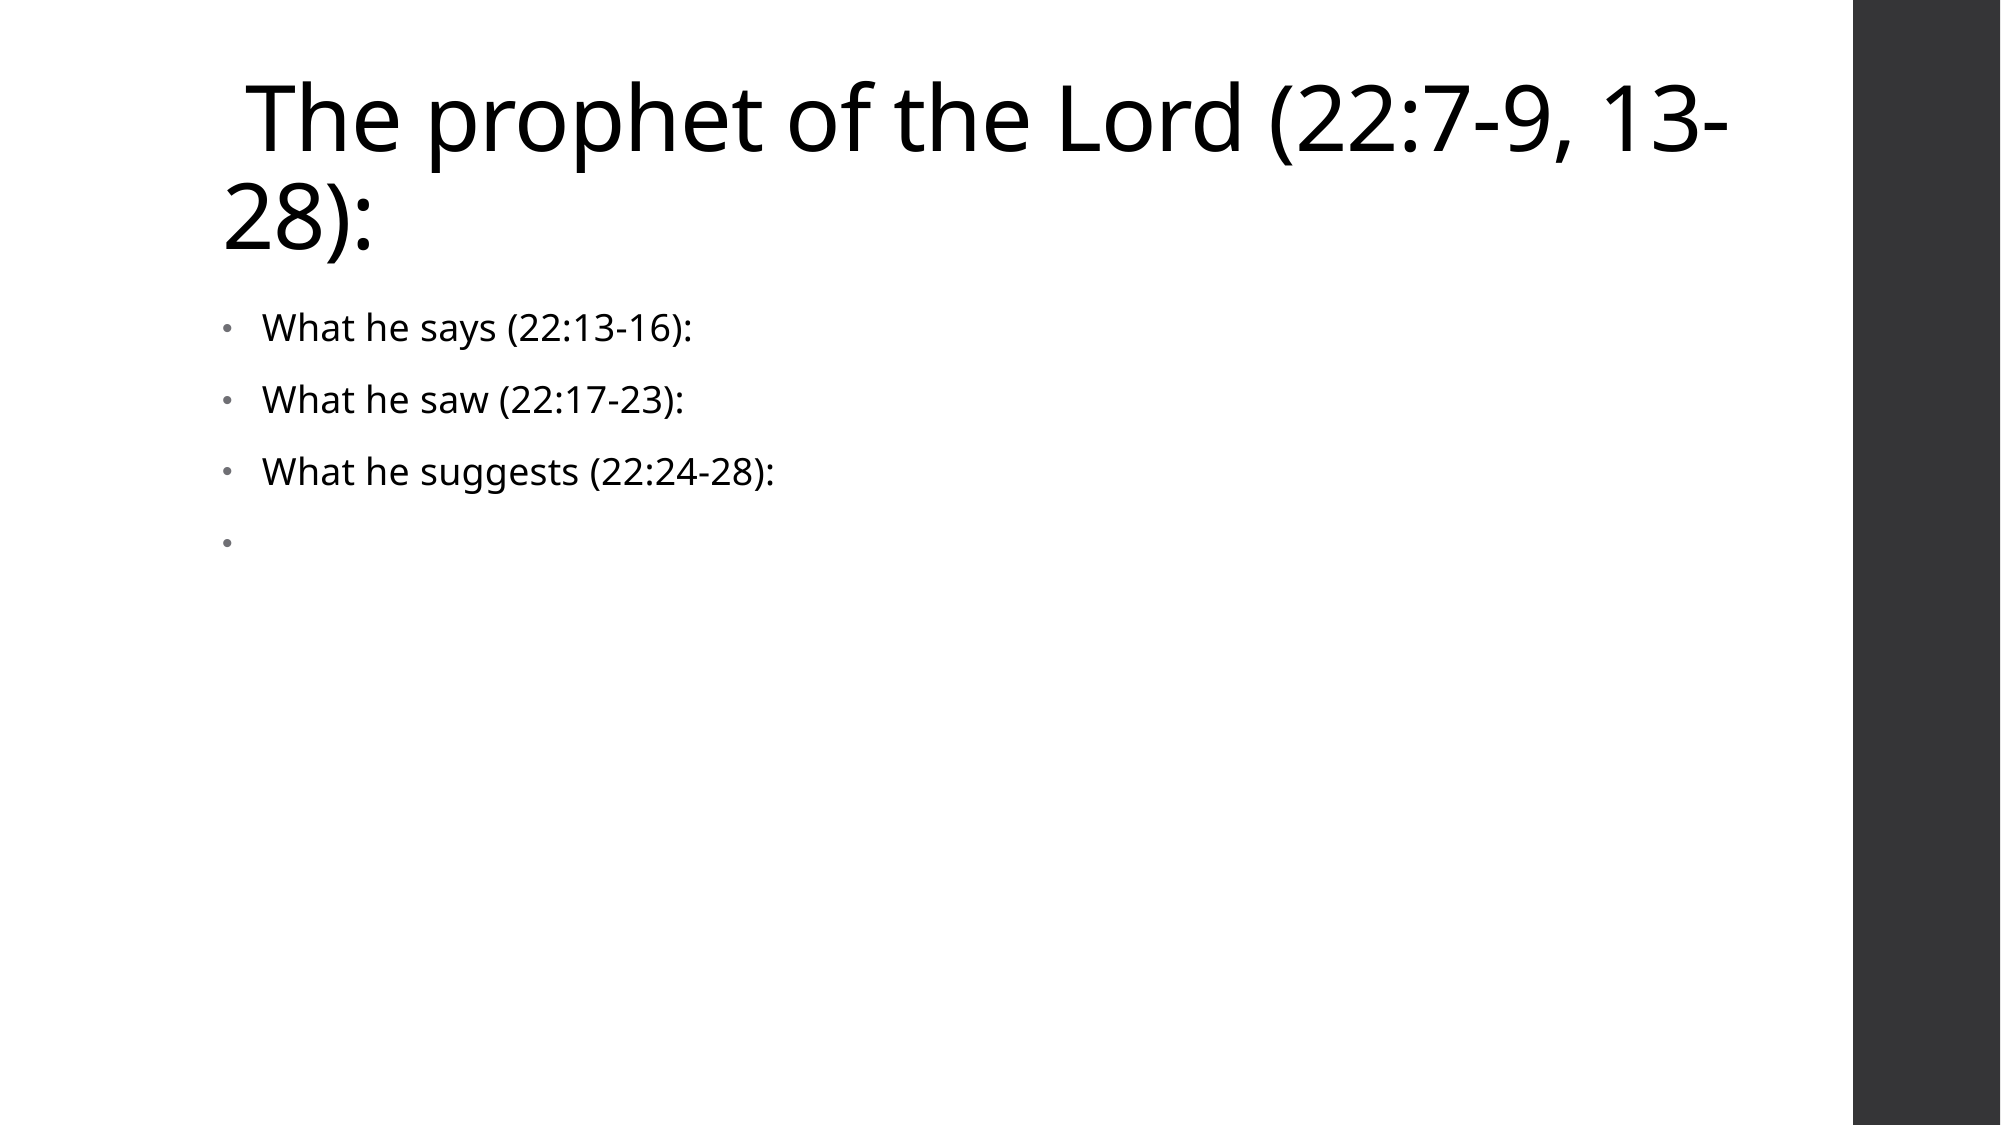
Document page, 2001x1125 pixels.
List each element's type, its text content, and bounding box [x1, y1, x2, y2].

title The prophet of the Lord (22:7-9, 13-28): [206, 60, 1797, 278]
list What he says (22:13-16): What he saw (22:17-23): What he suggests (22:24-28): [206, 299, 1617, 1014]
